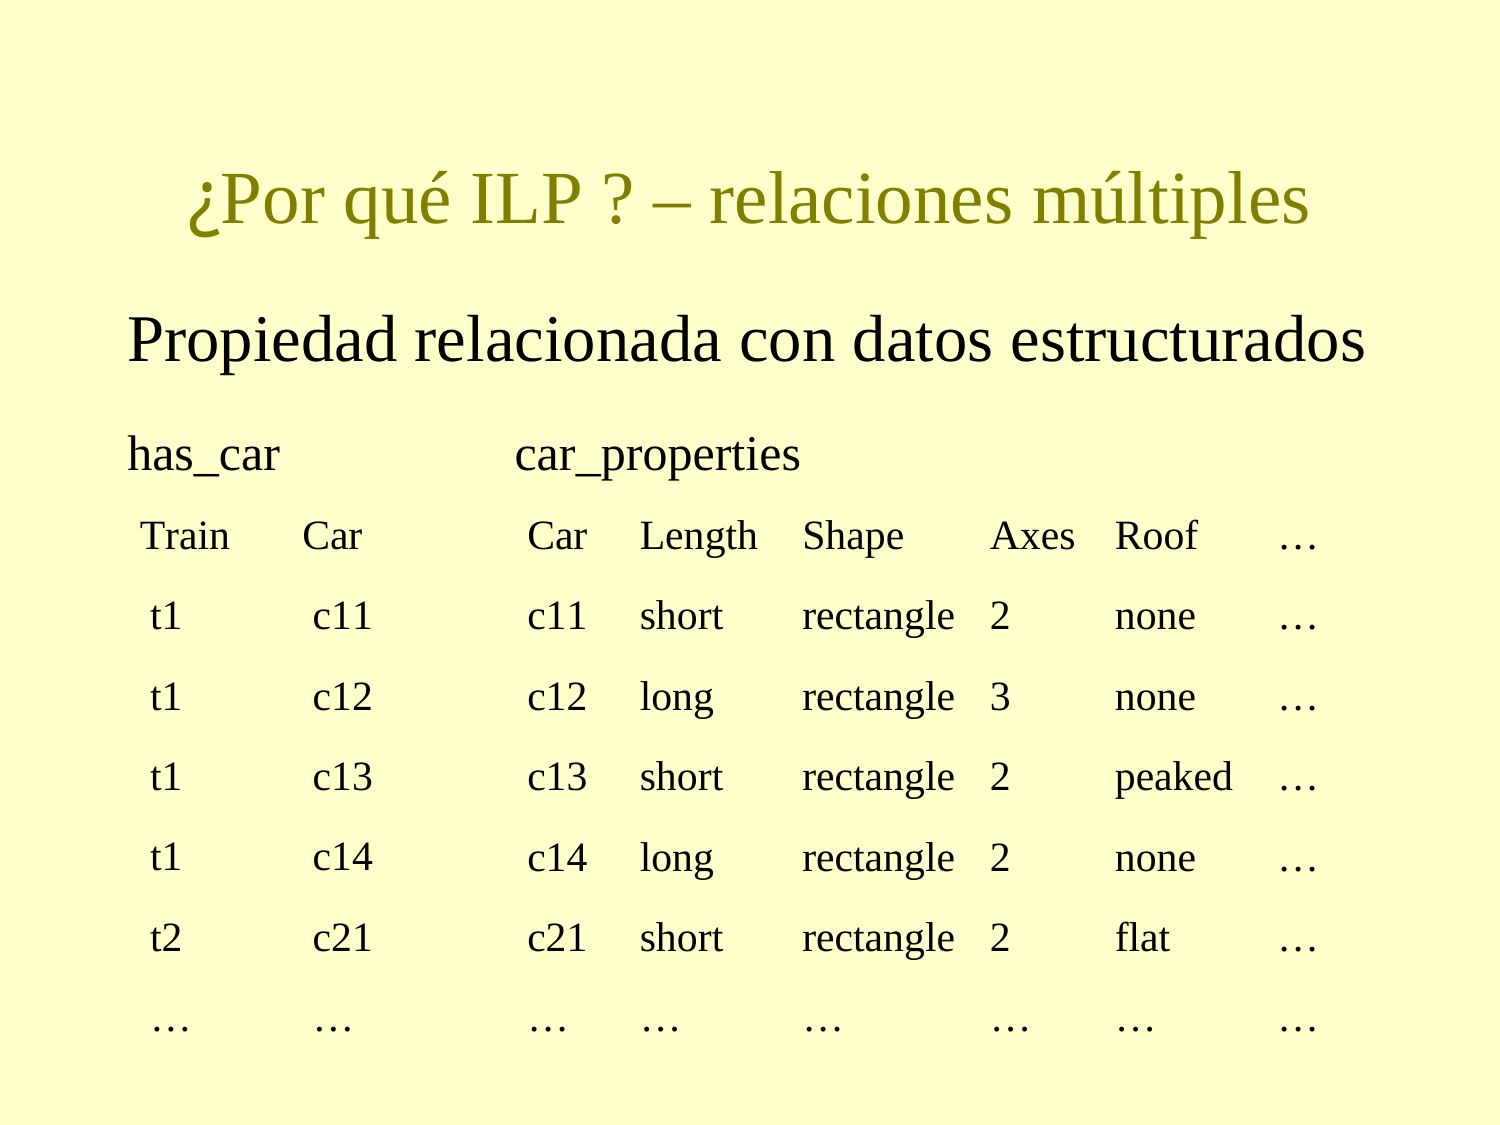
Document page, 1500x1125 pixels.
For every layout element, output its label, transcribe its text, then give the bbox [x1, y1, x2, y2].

table_header … [1262, 500, 1400, 580]
table_header Car [512, 500, 625, 580]
table_cell 2 [975, 741, 1100, 822]
table_header Shape [788, 500, 975, 580]
table_cell … [1262, 580, 1400, 661]
table_cell c21 [287, 902, 425, 982]
table_cell t1 [125, 741, 287, 821]
table_cell t1 [125, 580, 287, 661]
table_cell rectangle [788, 580, 975, 661]
table_cell flat [1100, 902, 1262, 982]
table_cell t1 [125, 661, 287, 741]
table_cell long [625, 661, 788, 741]
list Propiedad relacionada con datos estructurados [112, 287, 1388, 401]
table_cell c21 [512, 902, 625, 982]
title ¿Por qué ILP ? – relaciones múltiples [112, 99, 1388, 287]
table_cell short [625, 580, 788, 661]
table_cell … [287, 982, 425, 1063]
table_cell … [1262, 741, 1400, 822]
table_cell … [1262, 822, 1400, 902]
table_cell … [1100, 982, 1262, 1063]
table_cell 2 [975, 822, 1100, 902]
table_cell rectangle [788, 822, 975, 902]
table_cell … [625, 982, 788, 1063]
table_cell … [1262, 902, 1400, 982]
table_header Car [287, 500, 425, 580]
table_cell short [625, 902, 788, 982]
table_cell none [1100, 822, 1262, 902]
table_cell none [1100, 580, 1262, 661]
table_cell c13 [287, 741, 425, 821]
table_cell peaked [1100, 741, 1262, 822]
table_cell rectangle [788, 741, 975, 822]
table_header Roof [1100, 500, 1262, 580]
table_cell c12 [512, 661, 625, 741]
table_cell c14 [287, 821, 425, 902]
table_cell … [1262, 982, 1400, 1063]
text_box has_car [112, 412, 296, 488]
table_cell c12 [287, 661, 425, 741]
table_cell c13 [512, 741, 625, 822]
table_cell … [512, 982, 625, 1063]
table_header Axes [975, 500, 1100, 580]
table_cell c11 [287, 580, 425, 661]
table_header Length [625, 500, 788, 580]
table_cell 2 [975, 580, 1100, 661]
table_cell short [625, 741, 788, 822]
table_cell t1 [125, 821, 287, 902]
text_box car_properties [499, 412, 817, 488]
table_cell … [125, 982, 287, 1063]
table_cell … [788, 982, 975, 1063]
table_cell c11 [512, 580, 625, 661]
table_cell 2 [975, 902, 1100, 982]
table_cell … [1262, 661, 1400, 741]
table_cell … [975, 982, 1100, 1063]
table_cell t2 [125, 902, 287, 982]
table_cell c14 [512, 822, 625, 902]
table_cell 3 [975, 661, 1100, 741]
table_cell rectangle [788, 902, 975, 982]
table_cell none [1100, 661, 1262, 741]
table_cell rectangle [788, 661, 975, 741]
table_header Train [125, 500, 287, 580]
table_cell long [625, 822, 788, 902]
